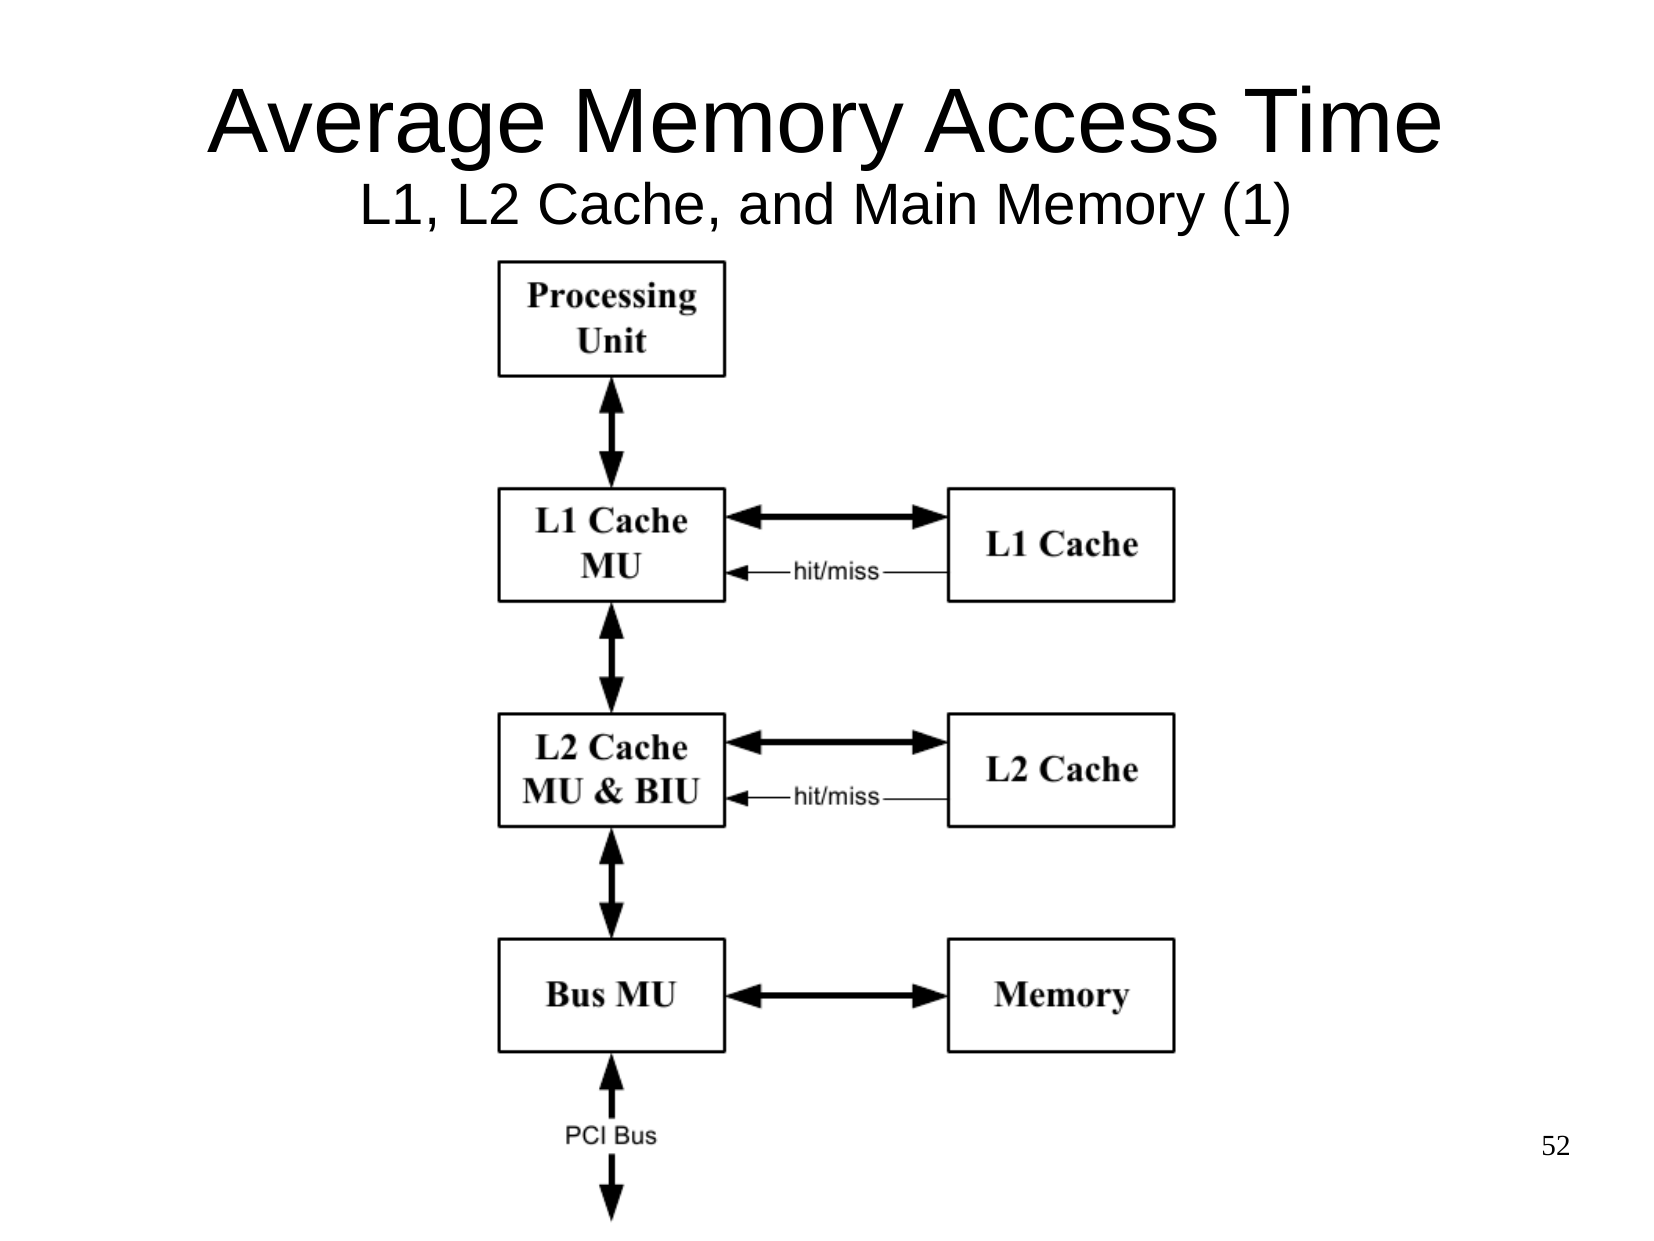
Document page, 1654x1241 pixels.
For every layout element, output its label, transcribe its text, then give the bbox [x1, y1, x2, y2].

title Average Memory Access Time L1, L2 Cache, and Main Memory (1) [82, 49, 1571, 257]
picture [454, 245, 1204, 1235]
